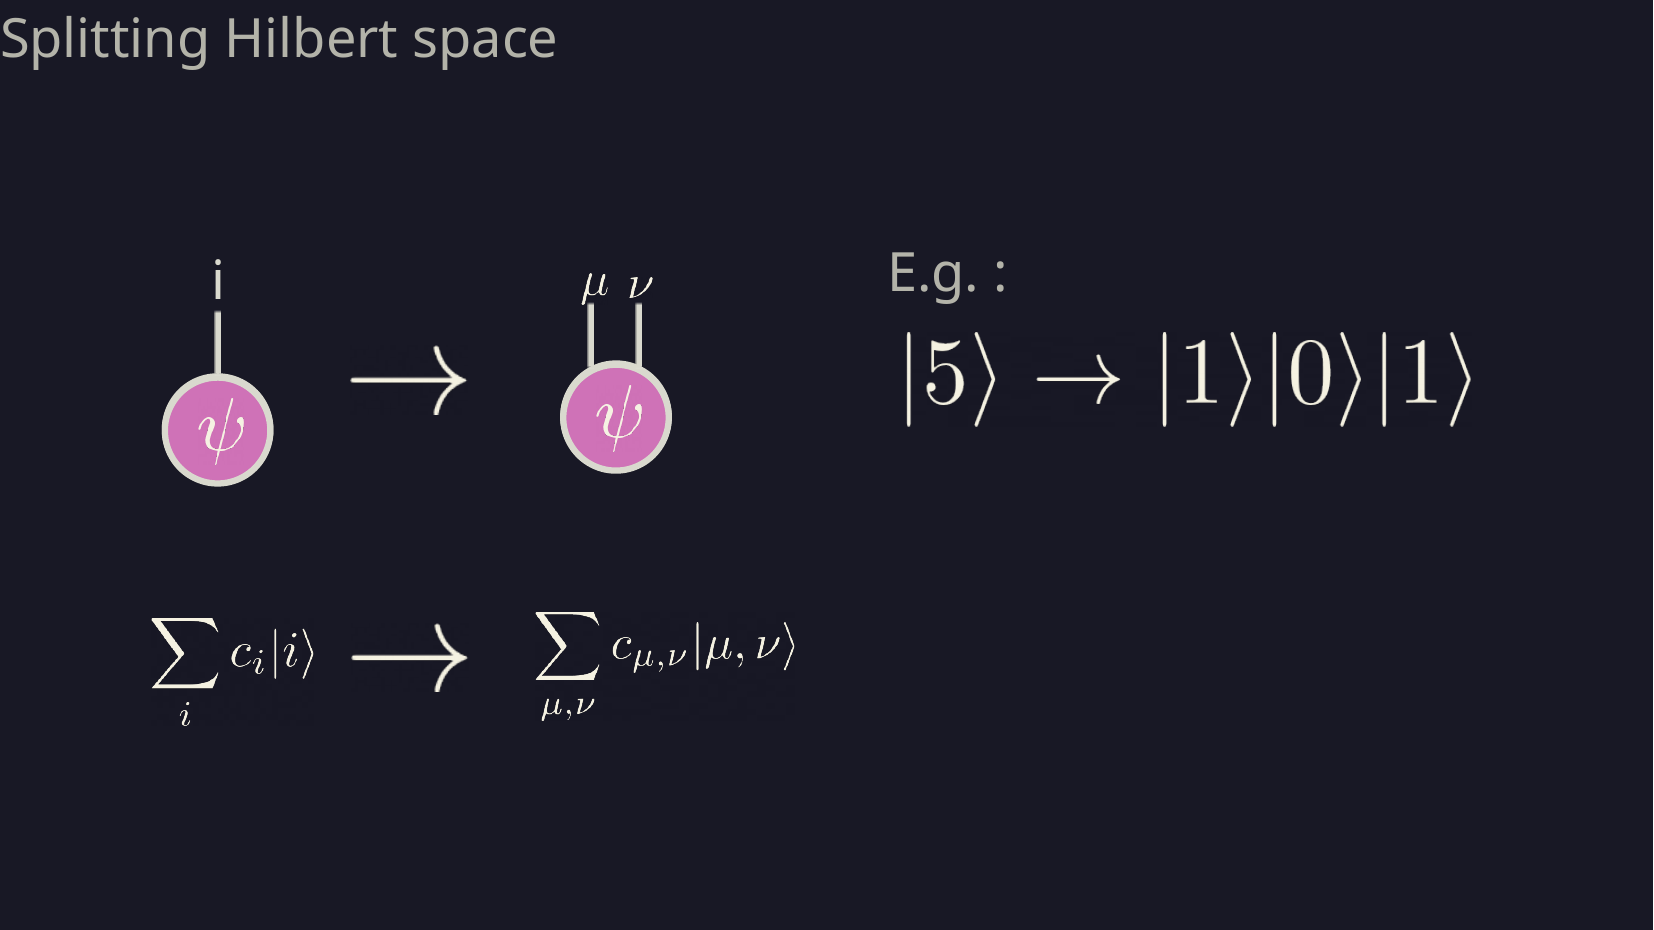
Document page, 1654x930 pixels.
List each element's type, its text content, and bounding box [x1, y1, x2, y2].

picture [535, 612, 795, 721]
text_box E.g. : [887, 232, 1023, 308]
picture [629, 277, 653, 298]
picture [635, 300, 642, 370]
text_box Splitting Hilbert space [0, 0, 951, 75]
picture [350, 345, 468, 415]
picture [596, 385, 642, 452]
text_box i [196, 233, 241, 320]
picture [581, 273, 608, 370]
text_box [164, 376, 271, 484]
picture [351, 623, 469, 693]
text_box [563, 363, 669, 471]
picture [198, 398, 244, 465]
picture [151, 618, 314, 726]
picture [906, 332, 1472, 427]
picture [214, 308, 221, 377]
